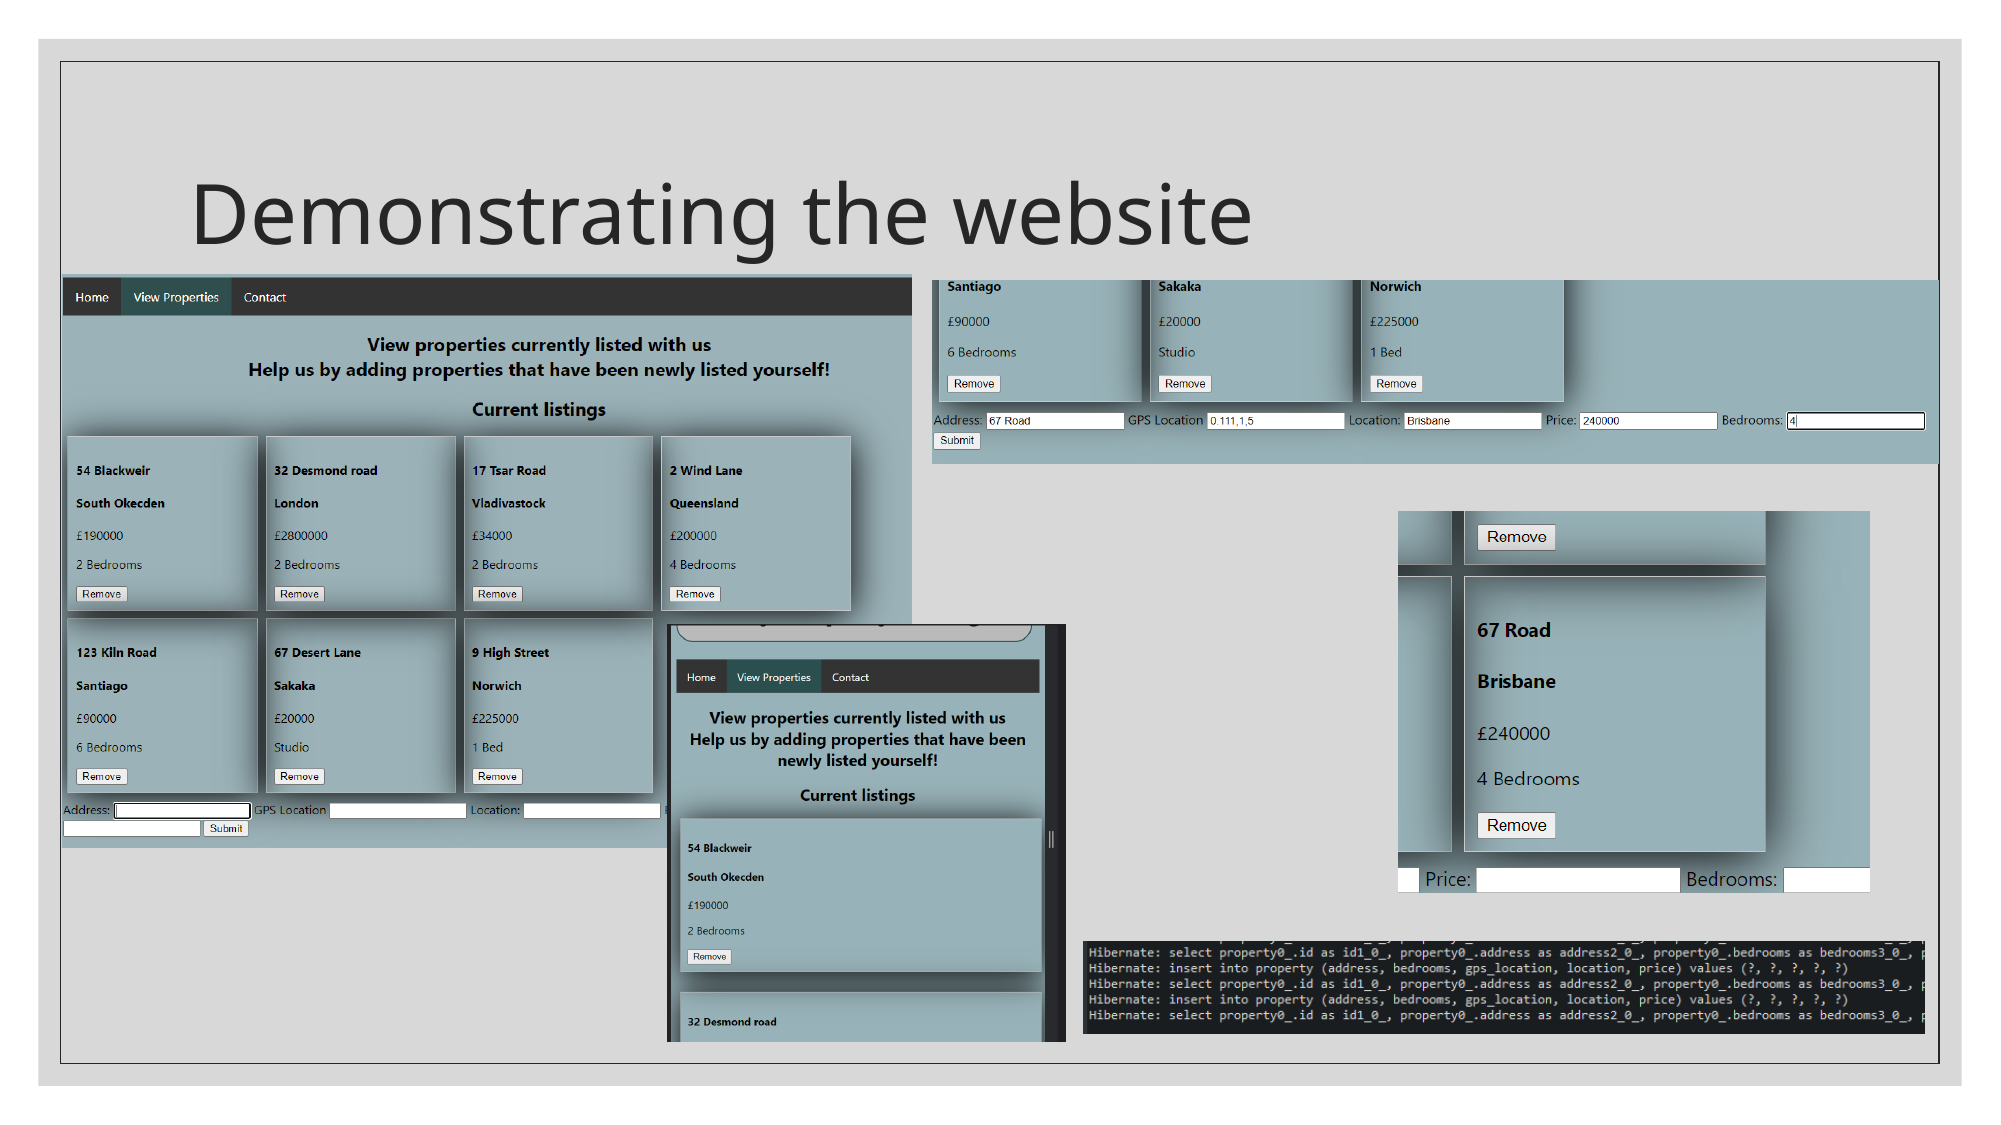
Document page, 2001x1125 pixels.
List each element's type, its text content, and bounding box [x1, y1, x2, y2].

picture [61, 274, 1066, 1042]
picture [1083, 941, 1925, 1034]
picture [1398, 511, 1870, 893]
picture [932, 280, 1939, 464]
title Demonstrating the website [174, 105, 1825, 331]
